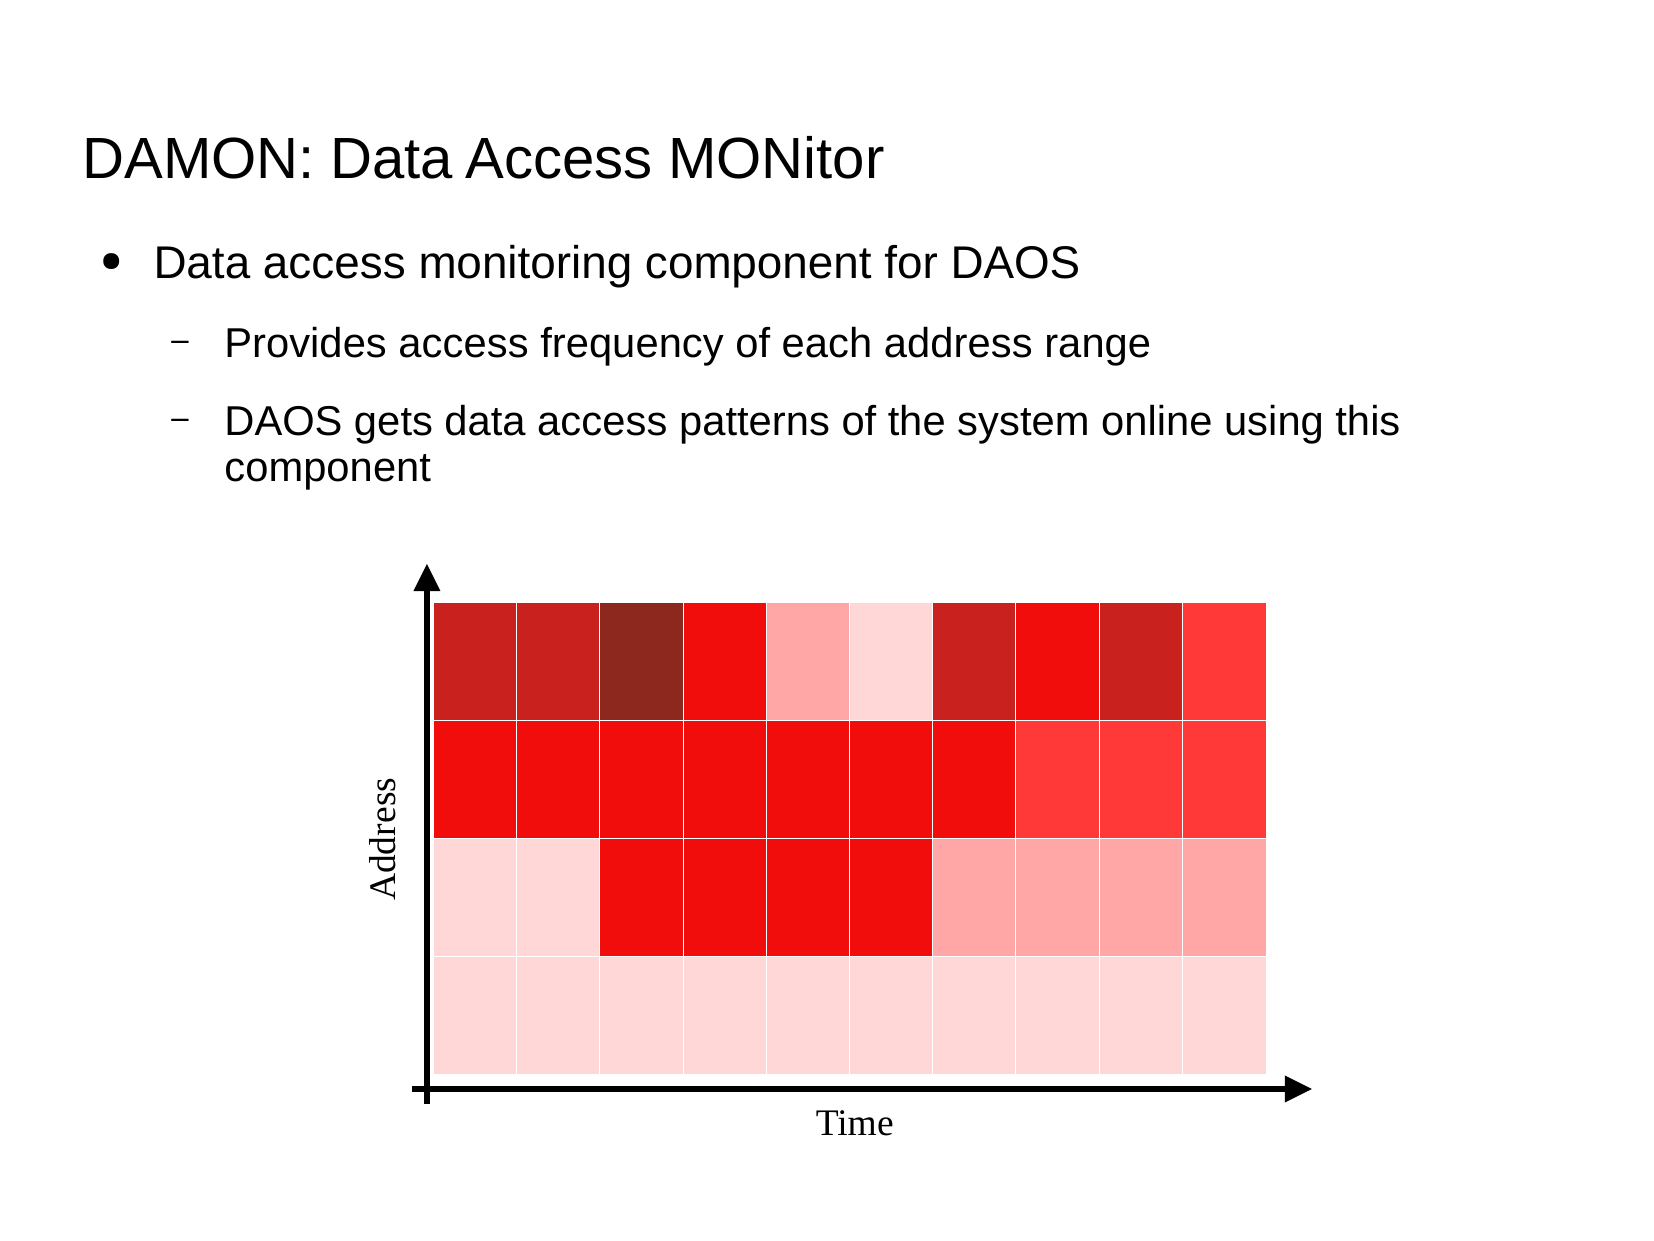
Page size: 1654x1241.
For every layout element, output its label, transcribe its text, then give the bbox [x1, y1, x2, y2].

table_header [1100, 603, 1182, 720]
table_header [1016, 603, 1099, 720]
table_cell [1016, 957, 1099, 1074]
table_cell [933, 839, 1015, 956]
table_cell [767, 957, 849, 1074]
list Data access monitoring component for DAOS Provides access frequency of each address range DAOS gets data access patterns of the system online using this component [82, 236, 1571, 1111]
table_cell [933, 957, 1015, 1074]
table_header [933, 603, 1015, 720]
table_header [684, 603, 766, 720]
table_cell [684, 957, 766, 1074]
table_cell [1100, 957, 1182, 1074]
table_cell [850, 839, 932, 956]
table_header [434, 603, 516, 720]
table_cell [434, 721, 516, 838]
text_box Time [697, 1077, 1013, 1168]
table_cell [600, 957, 683, 1074]
table_header [850, 603, 932, 720]
table_cell [1016, 839, 1099, 956]
table_cell [600, 839, 683, 956]
table_cell [434, 957, 516, 1074]
table_cell [1100, 721, 1182, 838]
table_cell [1183, 839, 1266, 956]
table_cell [850, 957, 932, 1074]
table_cell [517, 957, 599, 1074]
table_header [600, 603, 683, 720]
table_cell [684, 721, 766, 838]
text_box Address [337, 681, 428, 997]
table_cell [684, 839, 766, 956]
table_header [517, 603, 599, 720]
table_cell [1183, 721, 1266, 838]
table_header [1183, 603, 1266, 720]
table_header [767, 603, 849, 720]
title DAMON: Data Access MONitor [82, 108, 1571, 210]
table_cell [517, 721, 599, 838]
table_cell [767, 839, 849, 956]
table_cell [767, 721, 849, 838]
table_cell [434, 839, 516, 956]
table_cell [1100, 839, 1182, 956]
table_cell [933, 721, 1015, 838]
table_cell [517, 839, 599, 956]
table_cell [850, 721, 932, 838]
table_cell [1183, 957, 1266, 1074]
table_cell [1016, 721, 1099, 838]
table_cell [600, 721, 683, 838]
